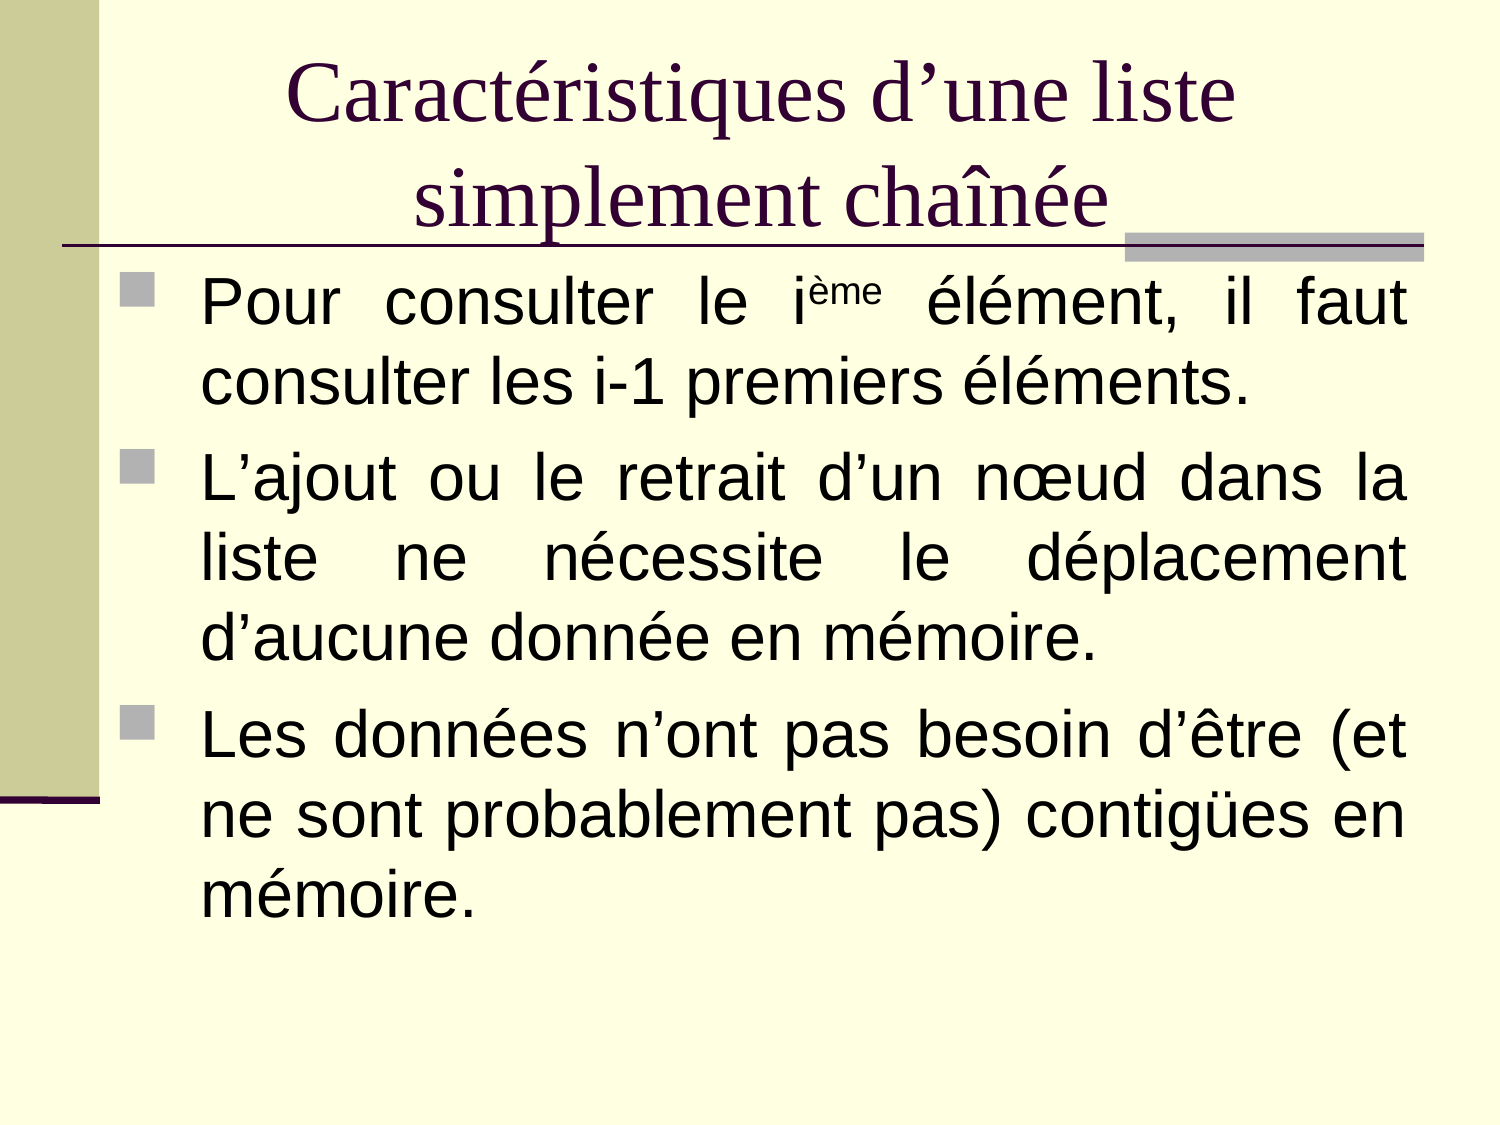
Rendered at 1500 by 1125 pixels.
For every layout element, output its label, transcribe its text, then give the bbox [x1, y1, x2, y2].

title Caractéristiques d’une liste simplement chaînée [100, 45, 1424, 234]
text_box Pour consulter le ième élément, il faut consulter les i-1 premiers éléments. L’ajout ou le retrait d’un nœud dans la liste ne nécessite le déplacement d’aucune donnée en mémoire. Les données n’ont pas besoin d’être (et ne sont probablement pas) contigües en mémoire. [99, 249, 1423, 1013]
